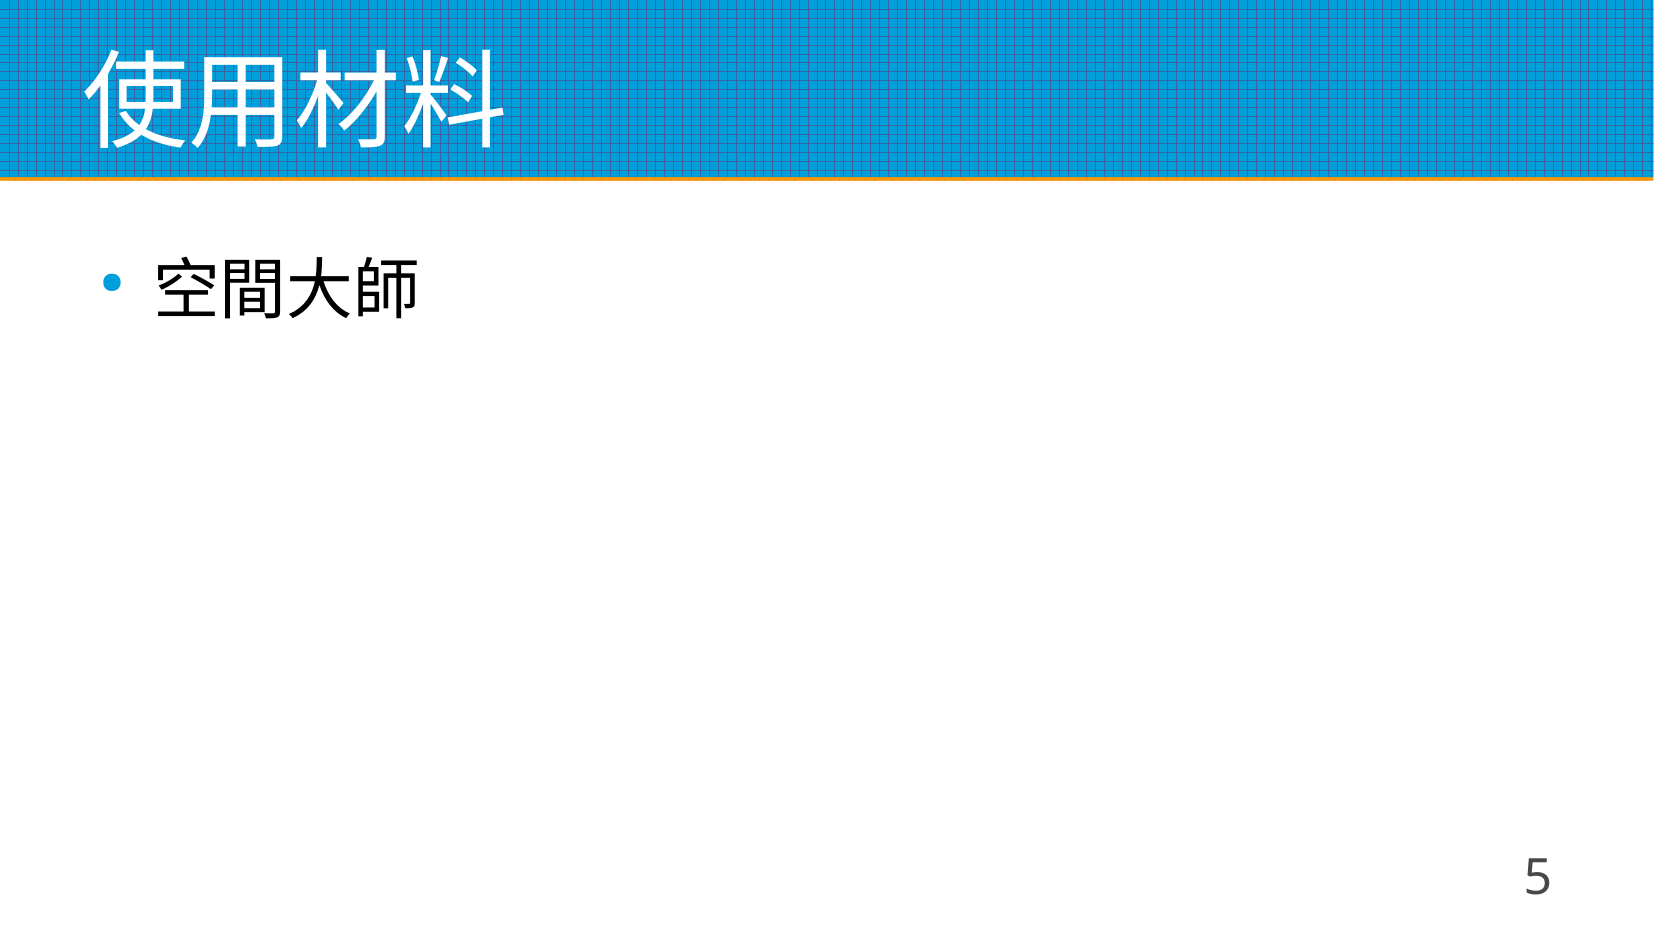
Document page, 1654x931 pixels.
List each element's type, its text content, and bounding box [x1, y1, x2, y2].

title 使用材料 [82, 14, 1571, 171]
list 空間大師 [82, 236, 1563, 811]
